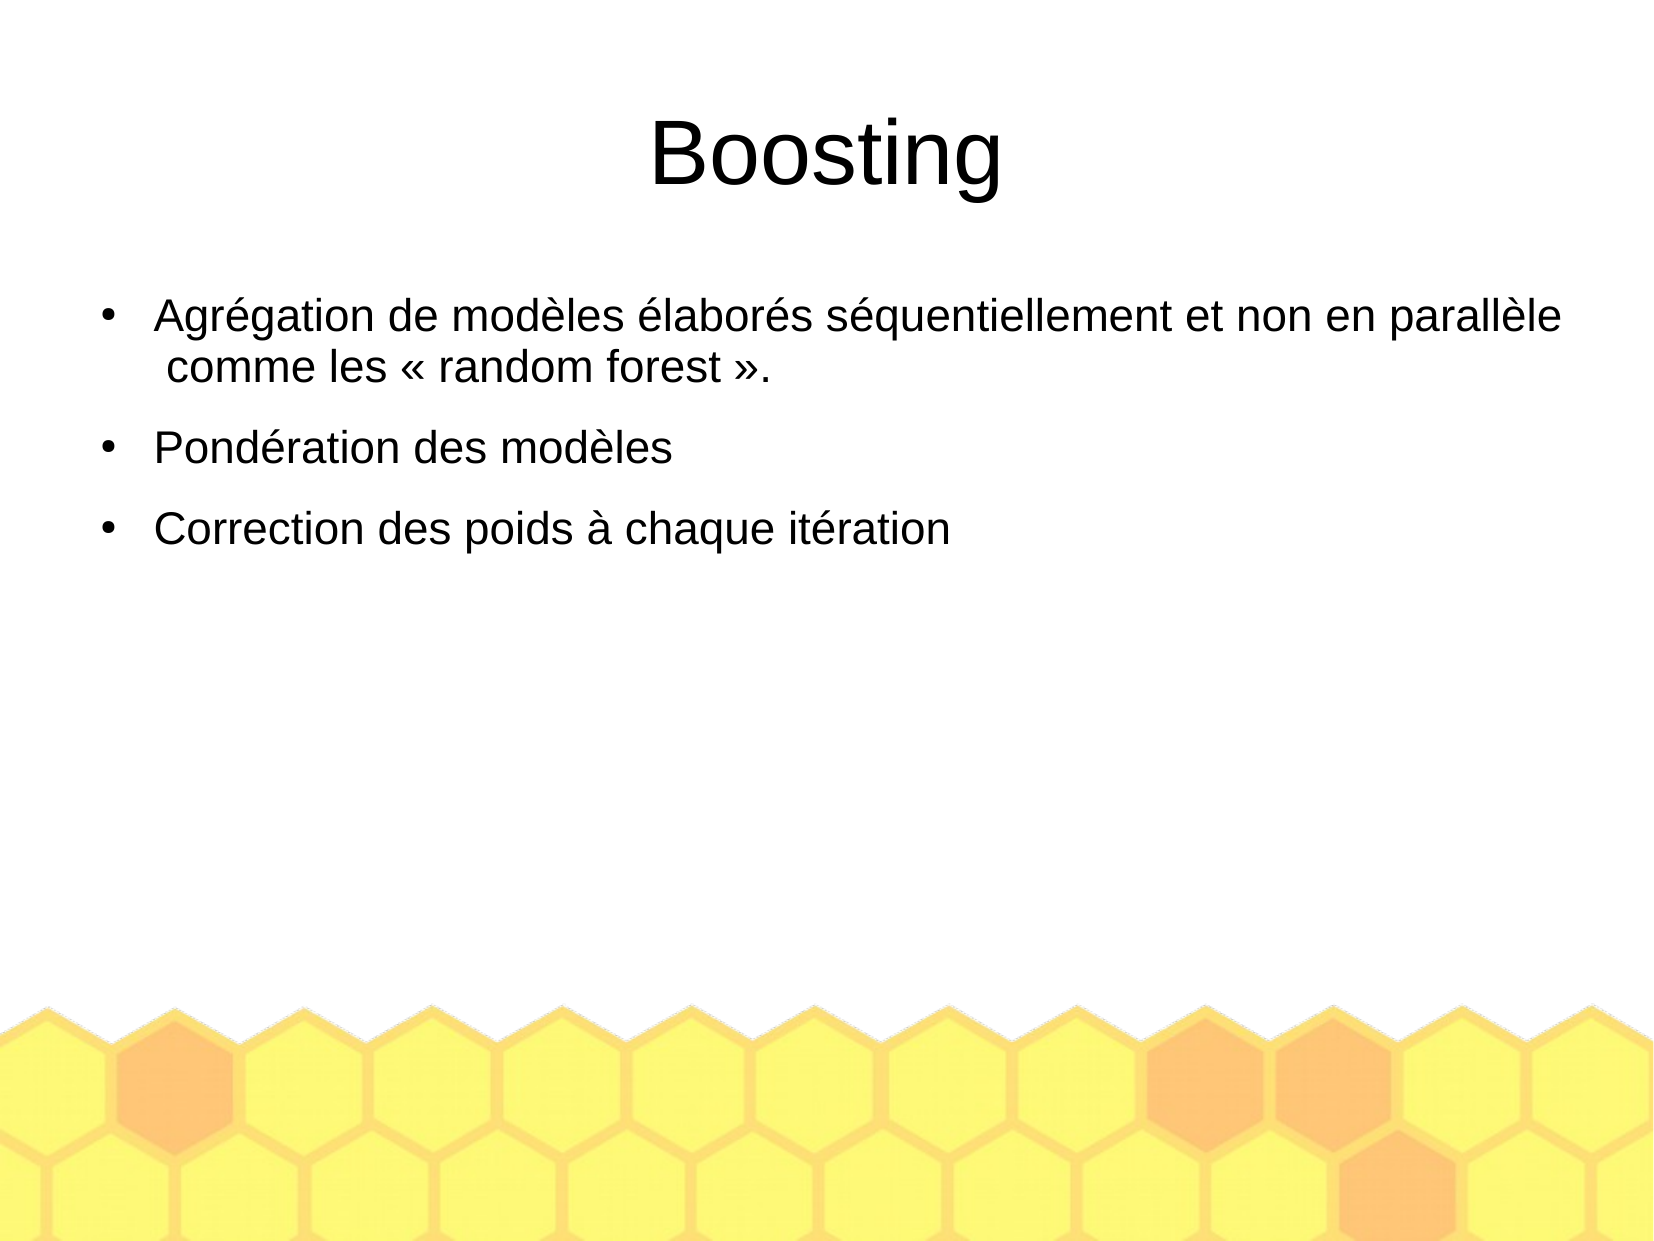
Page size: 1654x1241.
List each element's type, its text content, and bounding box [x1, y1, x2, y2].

picture [0, 1001, 1654, 1241]
title Boosting [82, 49, 1571, 257]
list Agrégation de modèles élaborés séquentiellement et non en parallèle comme les « random forest ». Pondération des modèles Correction des poids à chaque itération [82, 290, 1571, 1010]
